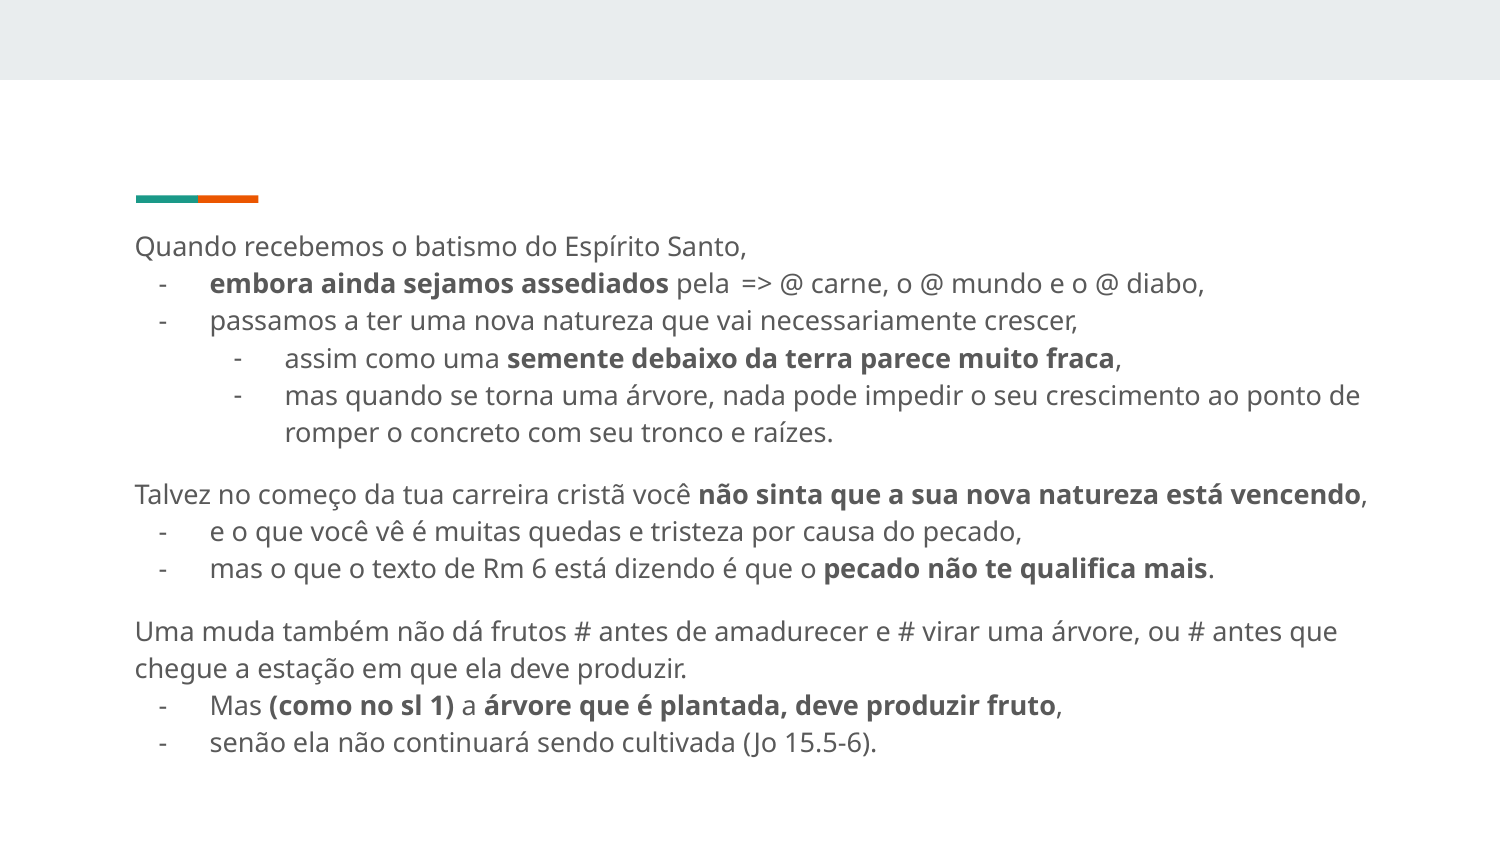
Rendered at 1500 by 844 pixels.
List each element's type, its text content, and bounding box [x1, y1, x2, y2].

list Quando recebemos o batismo do Espírito Santo, embora ainda sejamos assediados pela => @ carne, o @ mundo e o @ diabo, passamos a ter uma nova natureza que vai necessariamente crescer, assim como uma semente debaixo da terra parece muito fraca, mas quando se torna uma árvore, nada pode impedir o seu crescimento ao ponto de romper o concreto com seu tronco e raízes. Talvez no começo da tua carreira cristã você não sinta que a sua nova natureza está vencendo, e o que você vê é muitas quedas e tristeza por causa do pecado, mas o que o texto de Rm 6 está dizendo é que o pecado não te qualifica mais. Uma muda também não dá frutos # antes de amadurecer e # virar uma árvore, ou # antes que chegue a estação em que ela deve produzir. Mas (como no sl 1) a árvore que é plantada, deve produzir fruto, senão ela não continuará sendo cultivada (Jo 15.5-6). [119, 209, 1446, 797]
